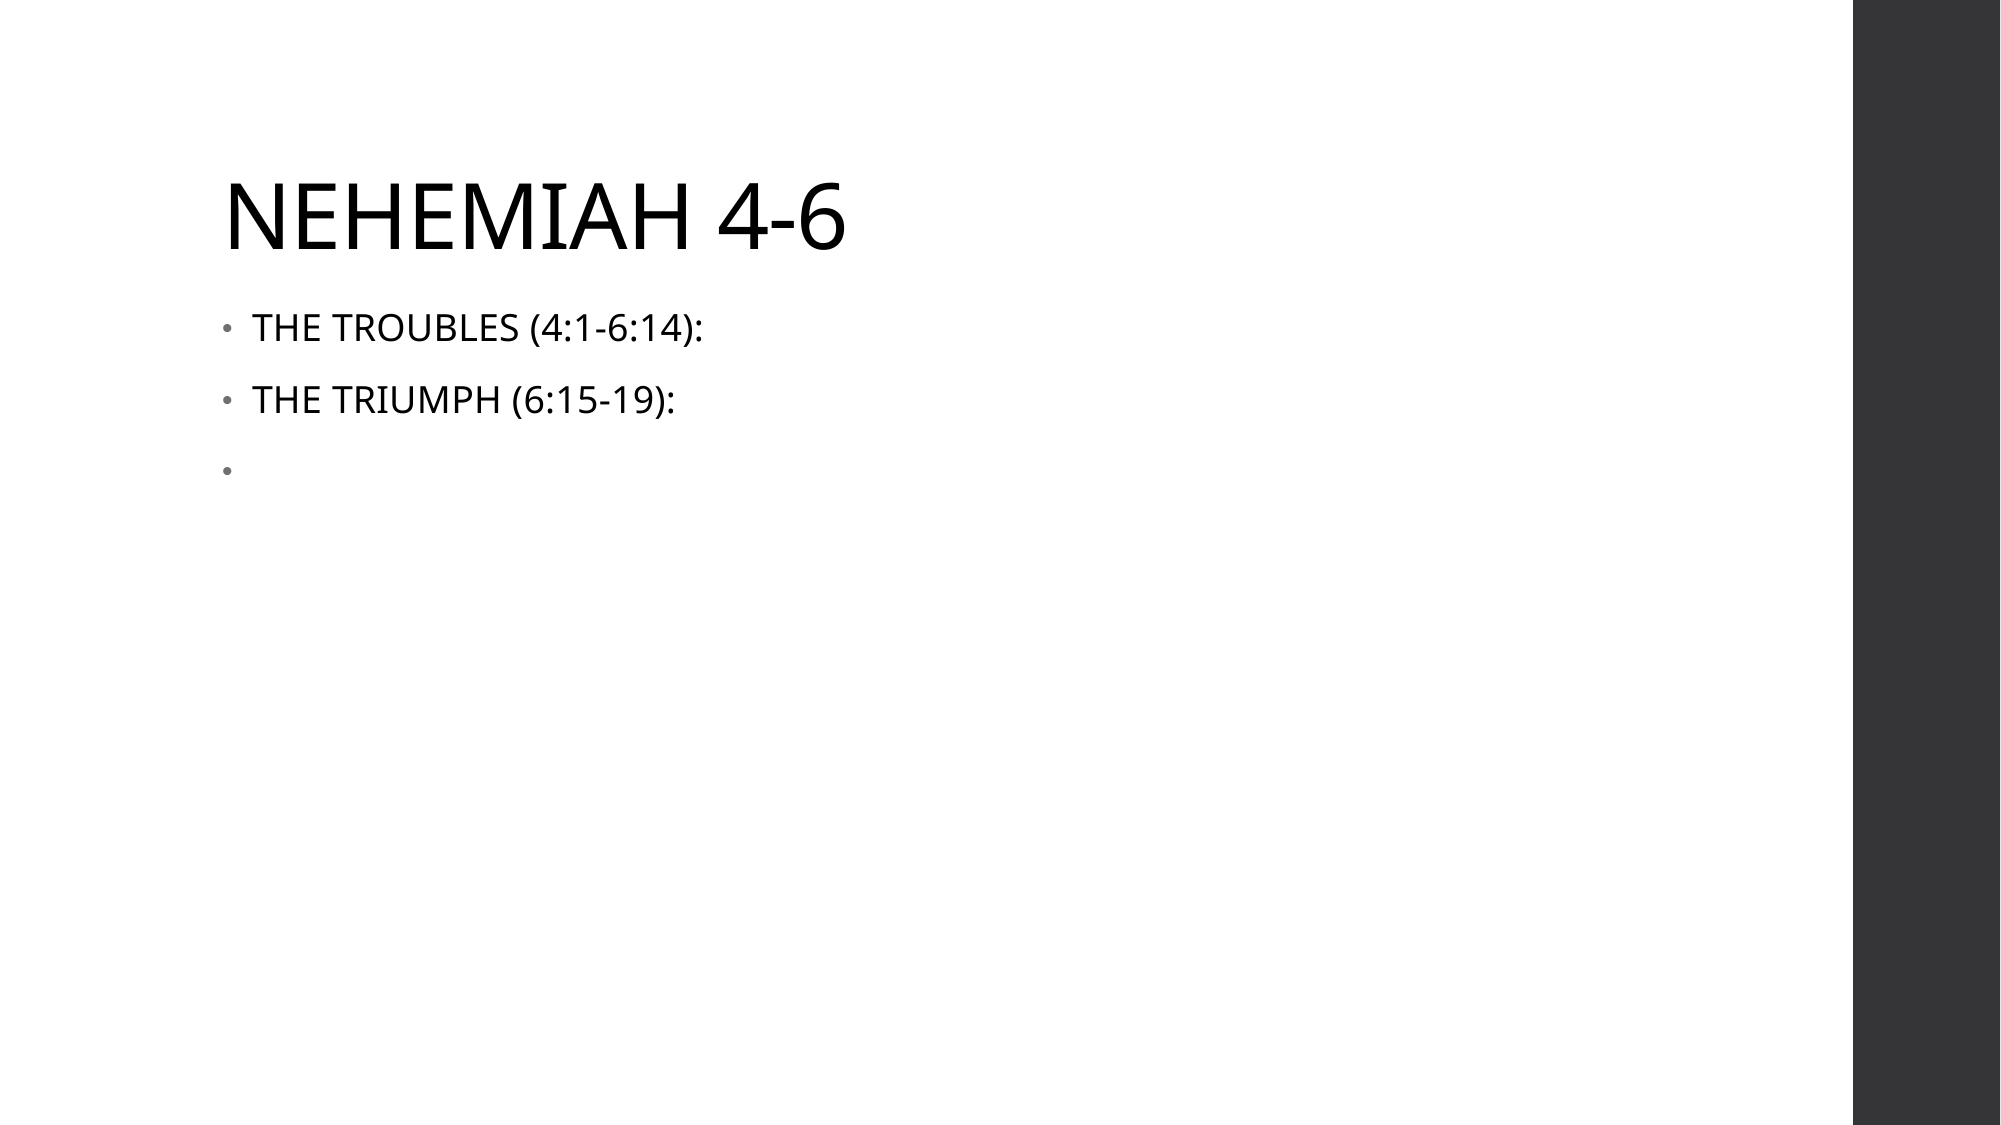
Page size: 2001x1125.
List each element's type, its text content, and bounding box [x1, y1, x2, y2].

title NEHEMIAH 4-6 [206, 60, 1797, 278]
list THE TROUBLES (4:1-6:14): THE TRIUMPH (6:15-19): [206, 299, 1617, 1014]
